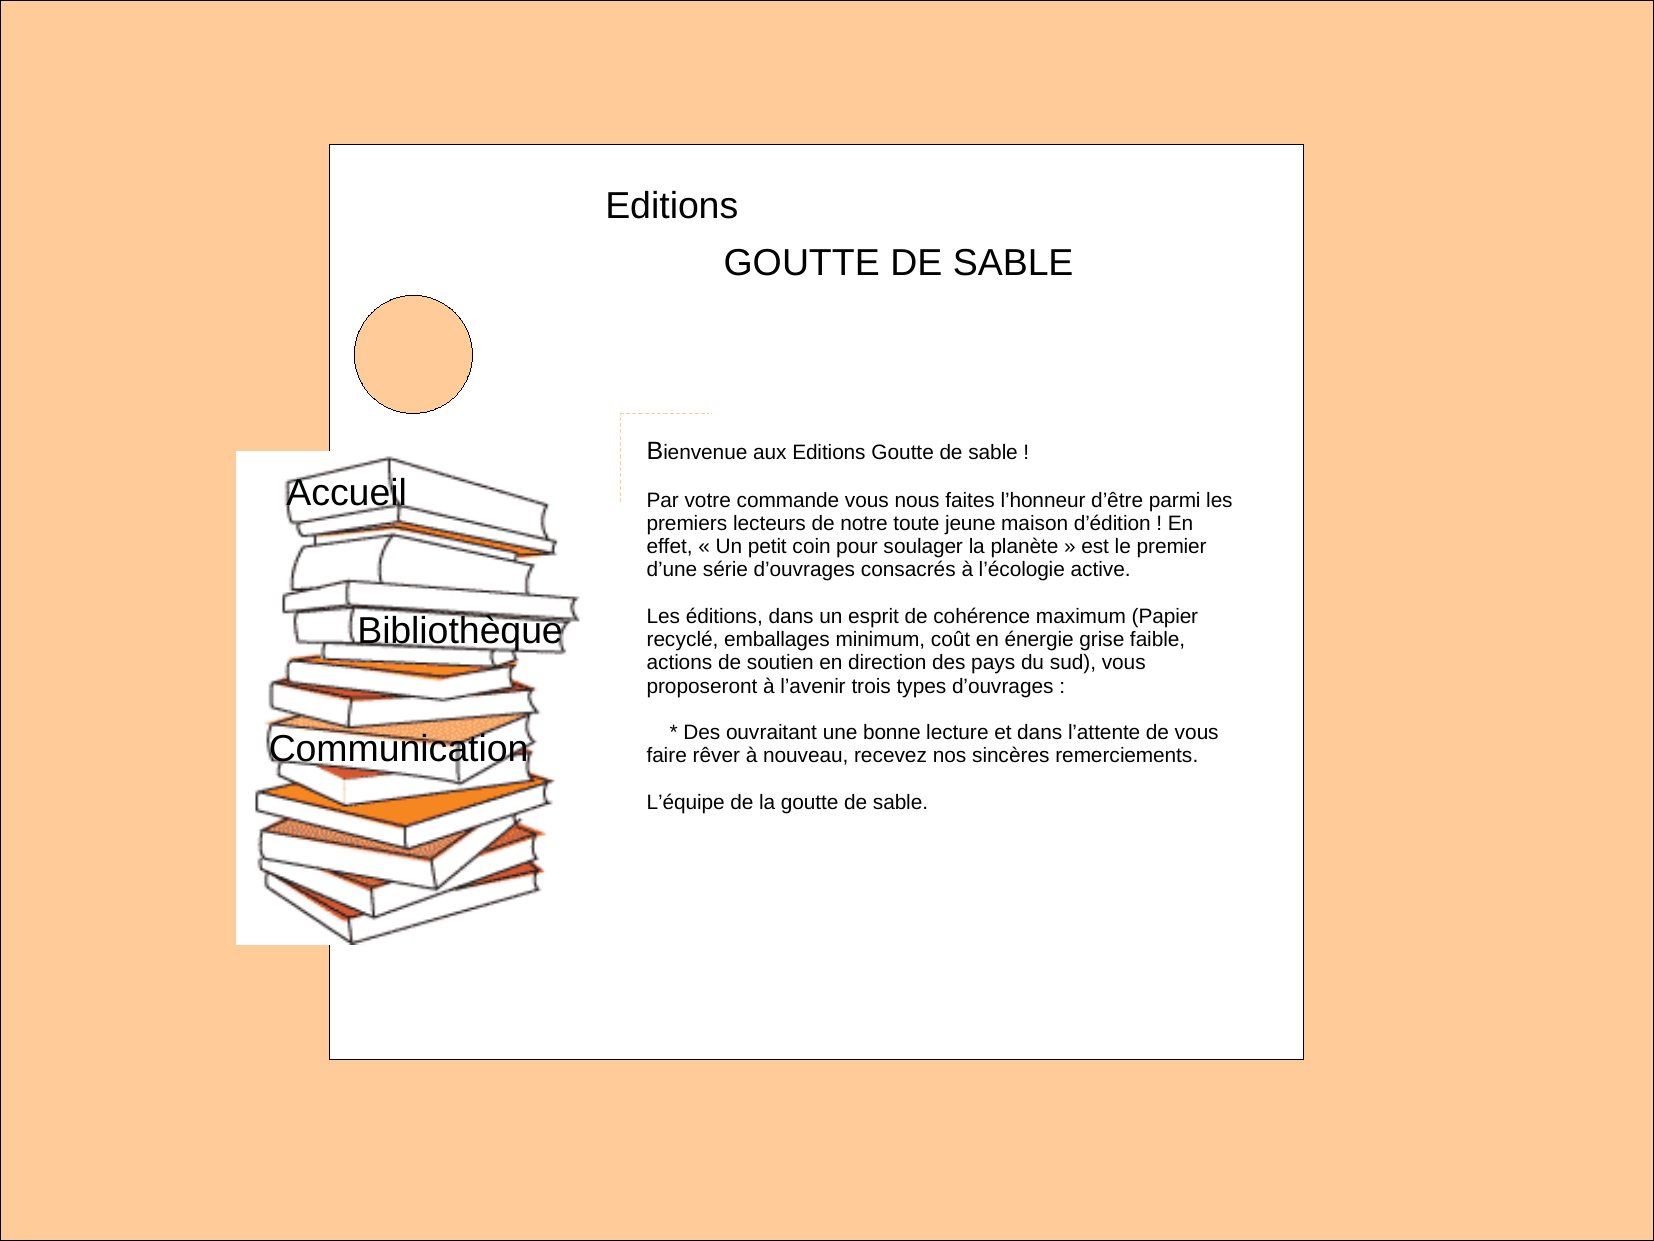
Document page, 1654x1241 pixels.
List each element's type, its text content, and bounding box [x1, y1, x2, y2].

text_box GOUTTE DE SABLE [708, 233, 1211, 296]
text_box [0, 0, 1654, 1241]
text_box Editions [590, 177, 798, 239]
text_box Accueil [271, 464, 422, 526]
text_box Bibliothèque [342, 602, 578, 664]
text_box Communication [253, 720, 544, 782]
picture [236, 451, 591, 945]
text_box Bienvenue aux Editions Goutte de sable ! Par votre commande vous nous faites l’honneur d’être parmi les premiers lecteurs de notre toute jeune maison d’édition ! En effet, « Un petit coin pour soulager la planète » est le premier d’une série d’ouvrages consacrés à l’écologie active. Les éditions, dans un esprit de cohérence maximum (Papier recyclé, emballages minimum, coût en énergie grise faible, actions de soutien en direction des pays du sud), vous proposeront à l’avenir trois types d’ouvrages : * Des ouvraitant une bonne lecture et dans l’attente de vous faire rêver à nouveau, recevez nos sincères remerciements. L’équipe de la goutte de sable. [631, 401, 1252, 901]
